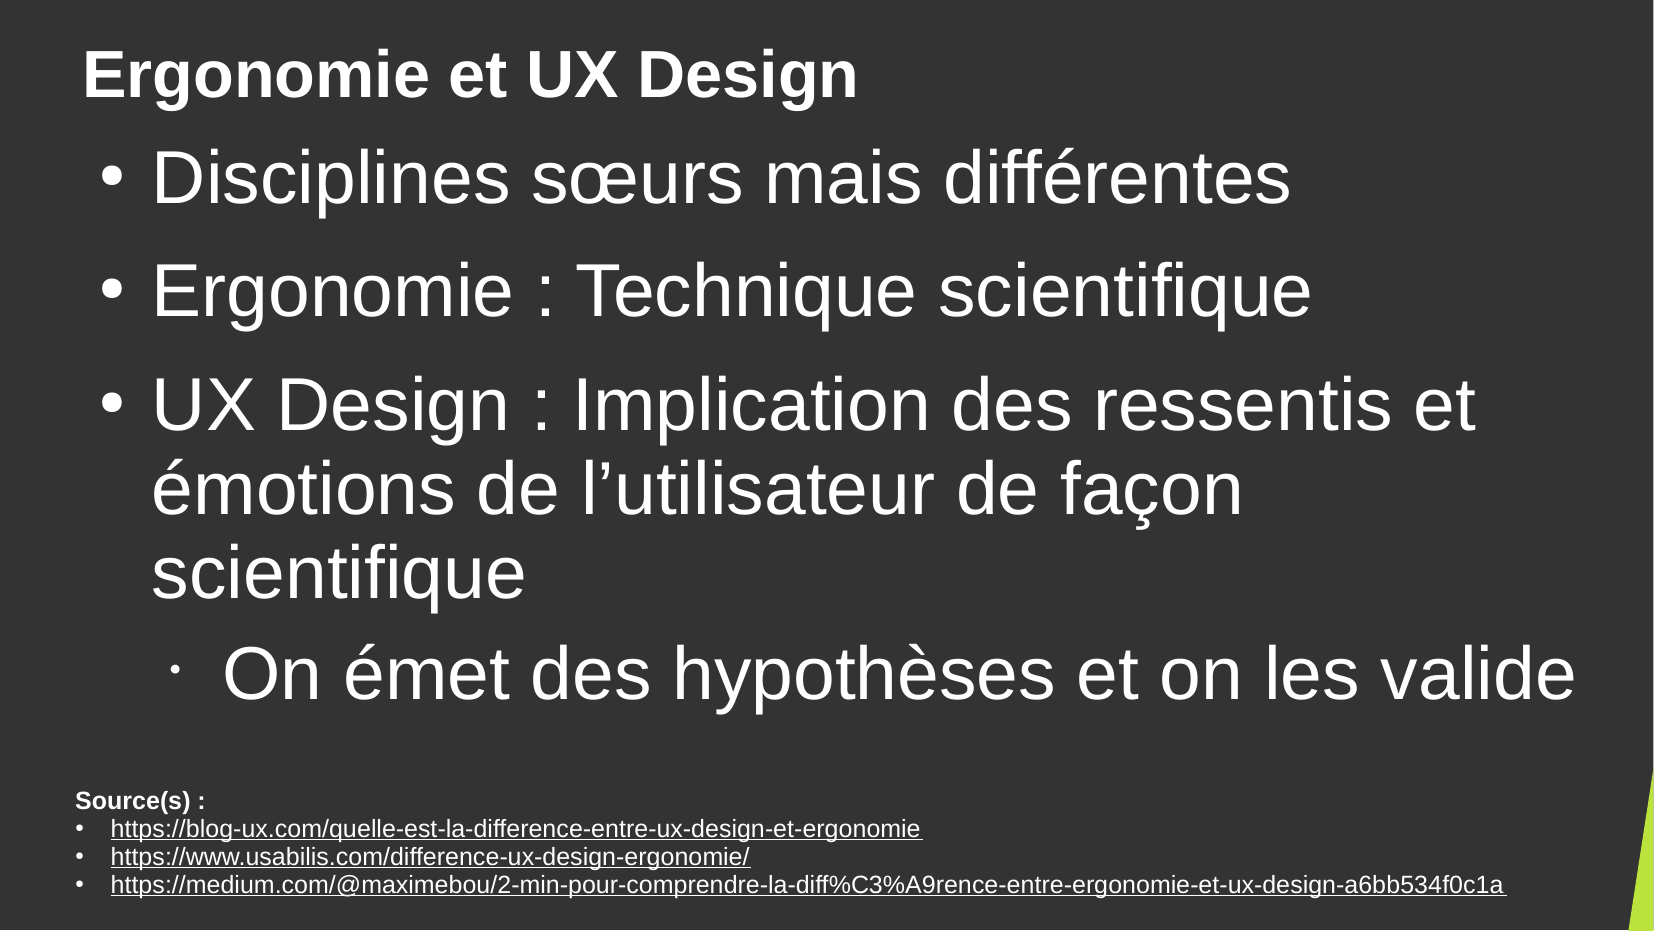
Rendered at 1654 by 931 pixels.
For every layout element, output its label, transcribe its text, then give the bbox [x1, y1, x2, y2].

list Disciplines sœurs mais différentes Ergonomie : Technique scientifique UX Design : Implication des ressentis et émotions de l’utilisateur de façon scientifique On émet des hypothèses et on les valide [80, 135, 1620, 804]
text_box [1628, 764, 1654, 931]
text_box Source(s) : https://blog-ux.com/quelle-est-la-difference-entre-ux-design-et-ergonomie https://www.usabilis.com/difference-ux-design-ergonomie/ https://medium.com/@maximebou/2-min-pour-comprendre-la-diff%C3%A9rence-entre-ergonomie-et-ux-design-a6bb534f0c1a [60, 779, 1546, 931]
title Ergonomie et UX Design [82, 37, 1571, 114]
